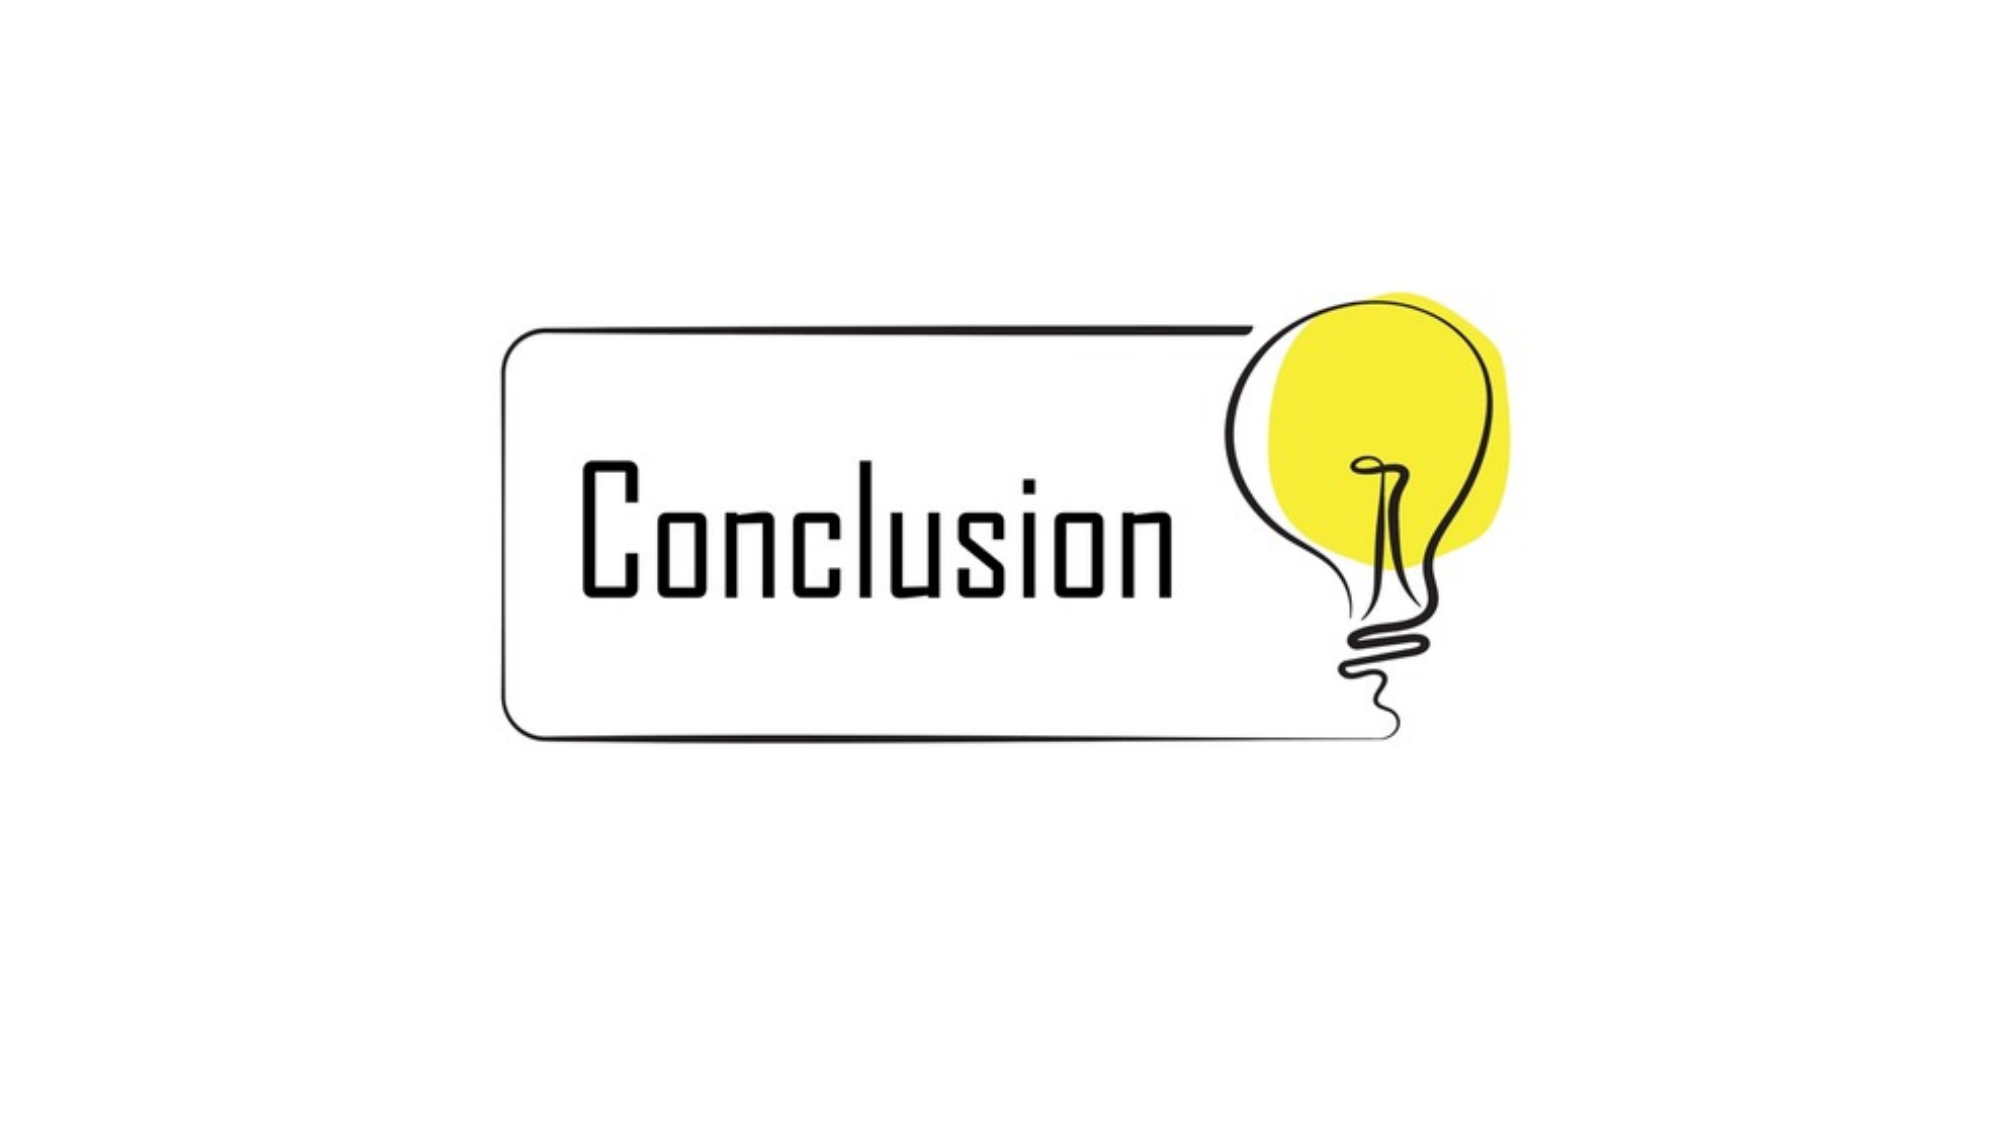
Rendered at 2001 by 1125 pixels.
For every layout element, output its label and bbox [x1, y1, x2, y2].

picture [393, 228, 1607, 813]
